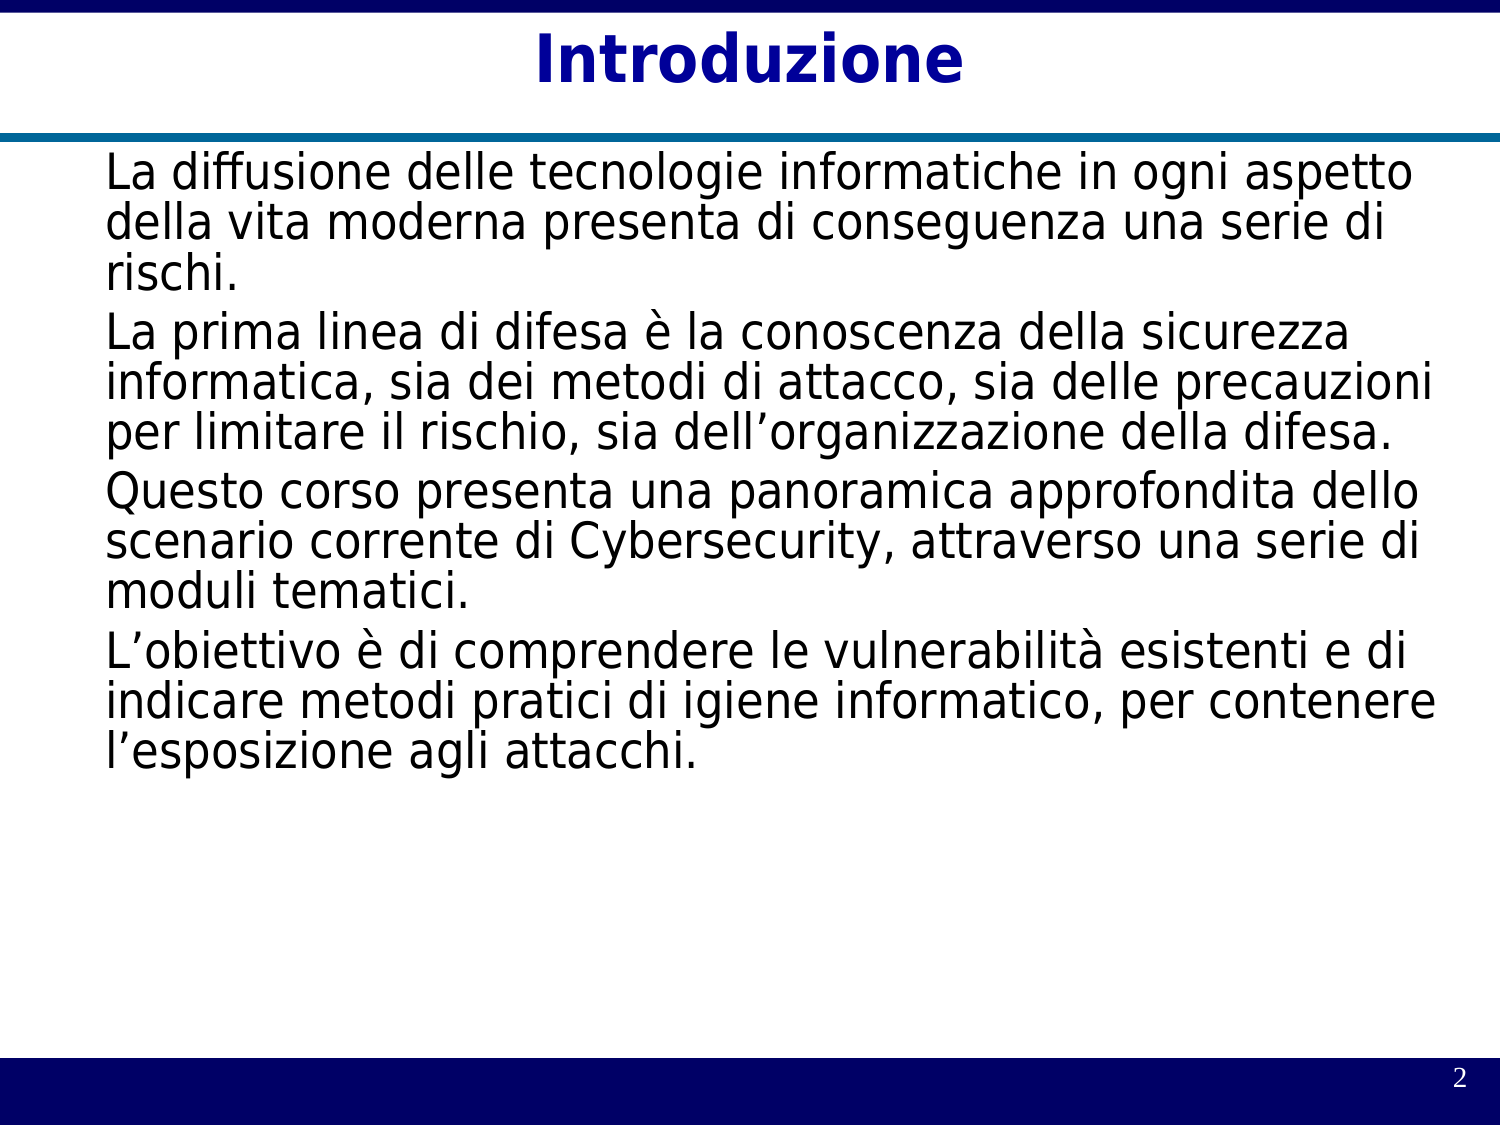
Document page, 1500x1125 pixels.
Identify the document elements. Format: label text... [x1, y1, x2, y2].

list La diffusione delle tecnologie informatiche in ogni aspetto della vita moderna presenta di conseguenza una serie di rischi. La prima linea di difesa è la conoscenza della sicurezza informatica, sia dei metodi di attacco, sia delle precauzioni per limitare il rischio, sia dell’organizzazione della difesa. Questo corso presenta una panoramica approfondita dello scenario corrente di Cybersecurity, attraverso una serie di moduli tematici. L’obiettivo è di comprendere le vulnerabilità esistenti e di indicare metodi pratici di igiene informatico, per contenere l’esposizione agli attacchi. [30, 149, 1471, 1021]
title Introduzione [30, 0, 1471, 126]
